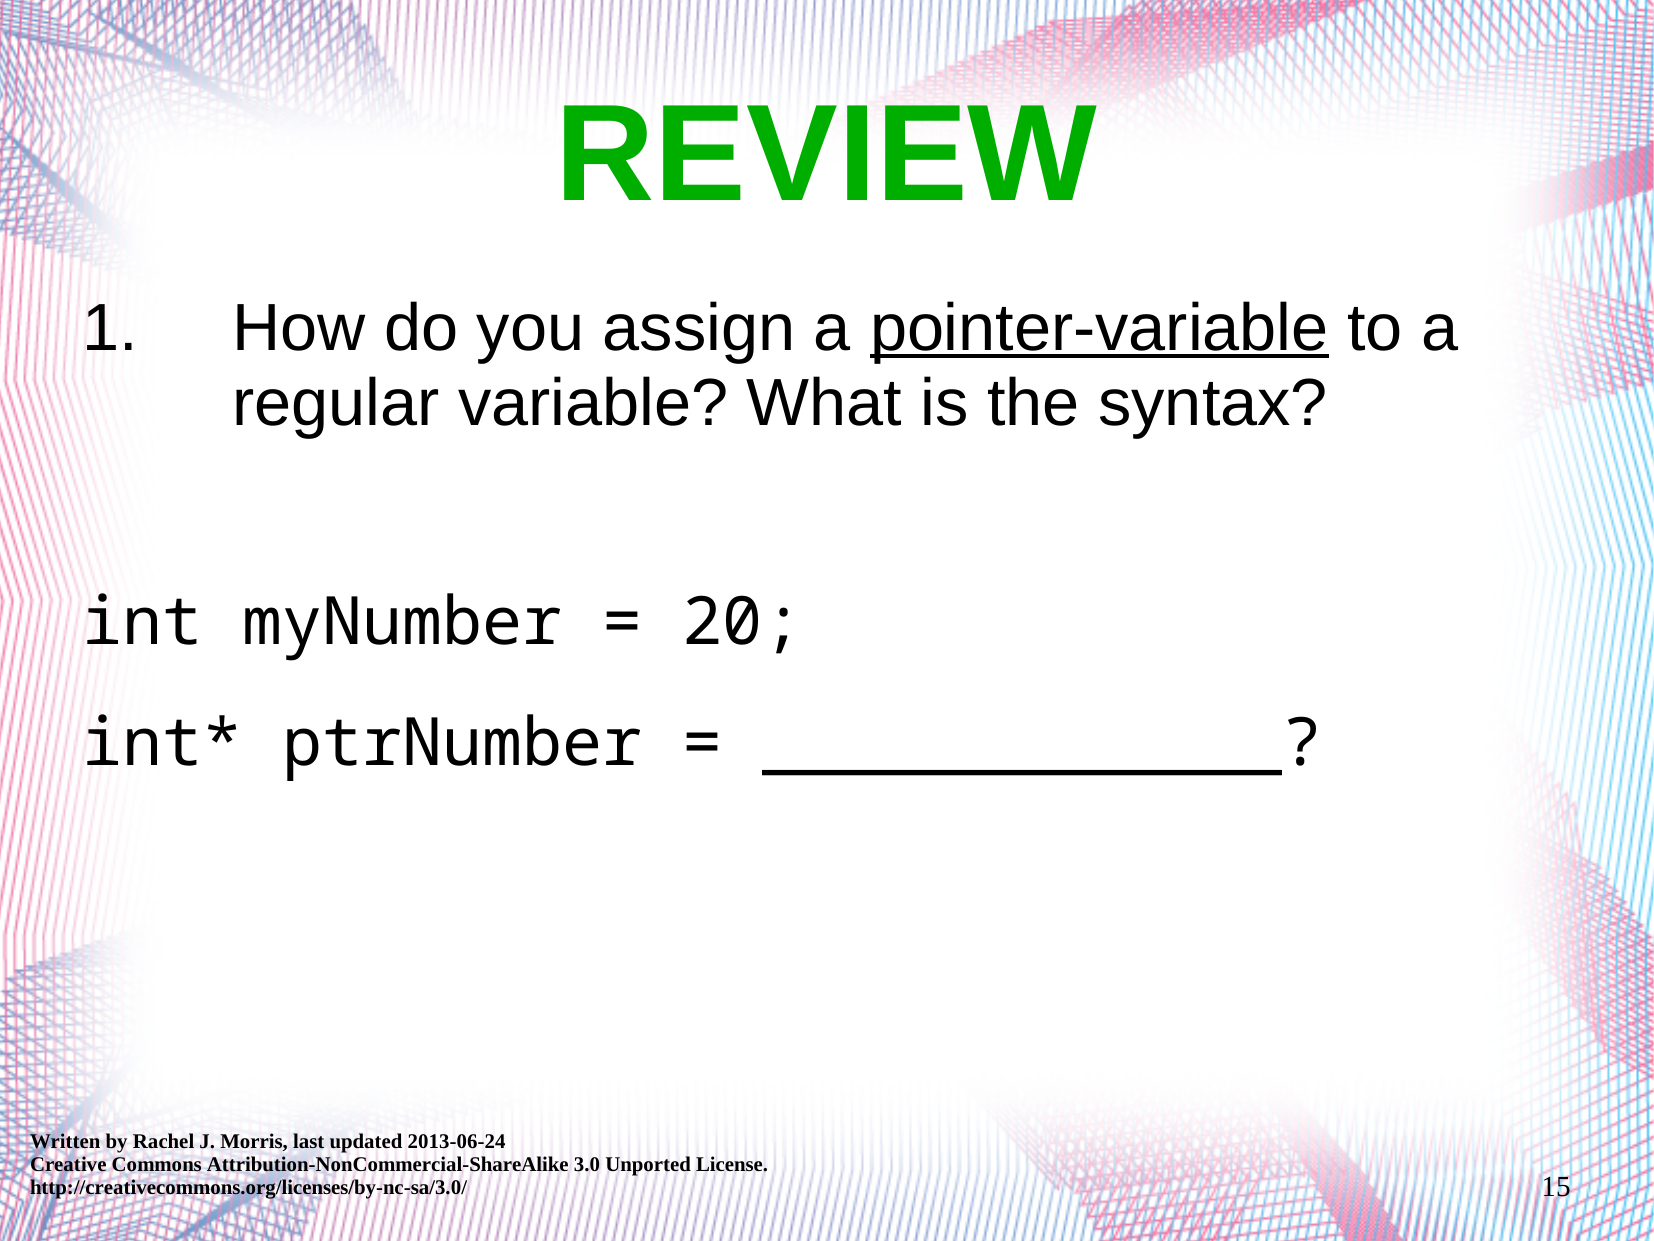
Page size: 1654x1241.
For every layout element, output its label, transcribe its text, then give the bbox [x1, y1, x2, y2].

picture [0, 0, 1654, 1241]
title REVIEW [82, 49, 1571, 257]
list 1. How do you assign a pointer-variable to a regular variable? What is the syntax? int myNumber = 20; int* ptrNumber = _____________? [82, 290, 1571, 1010]
